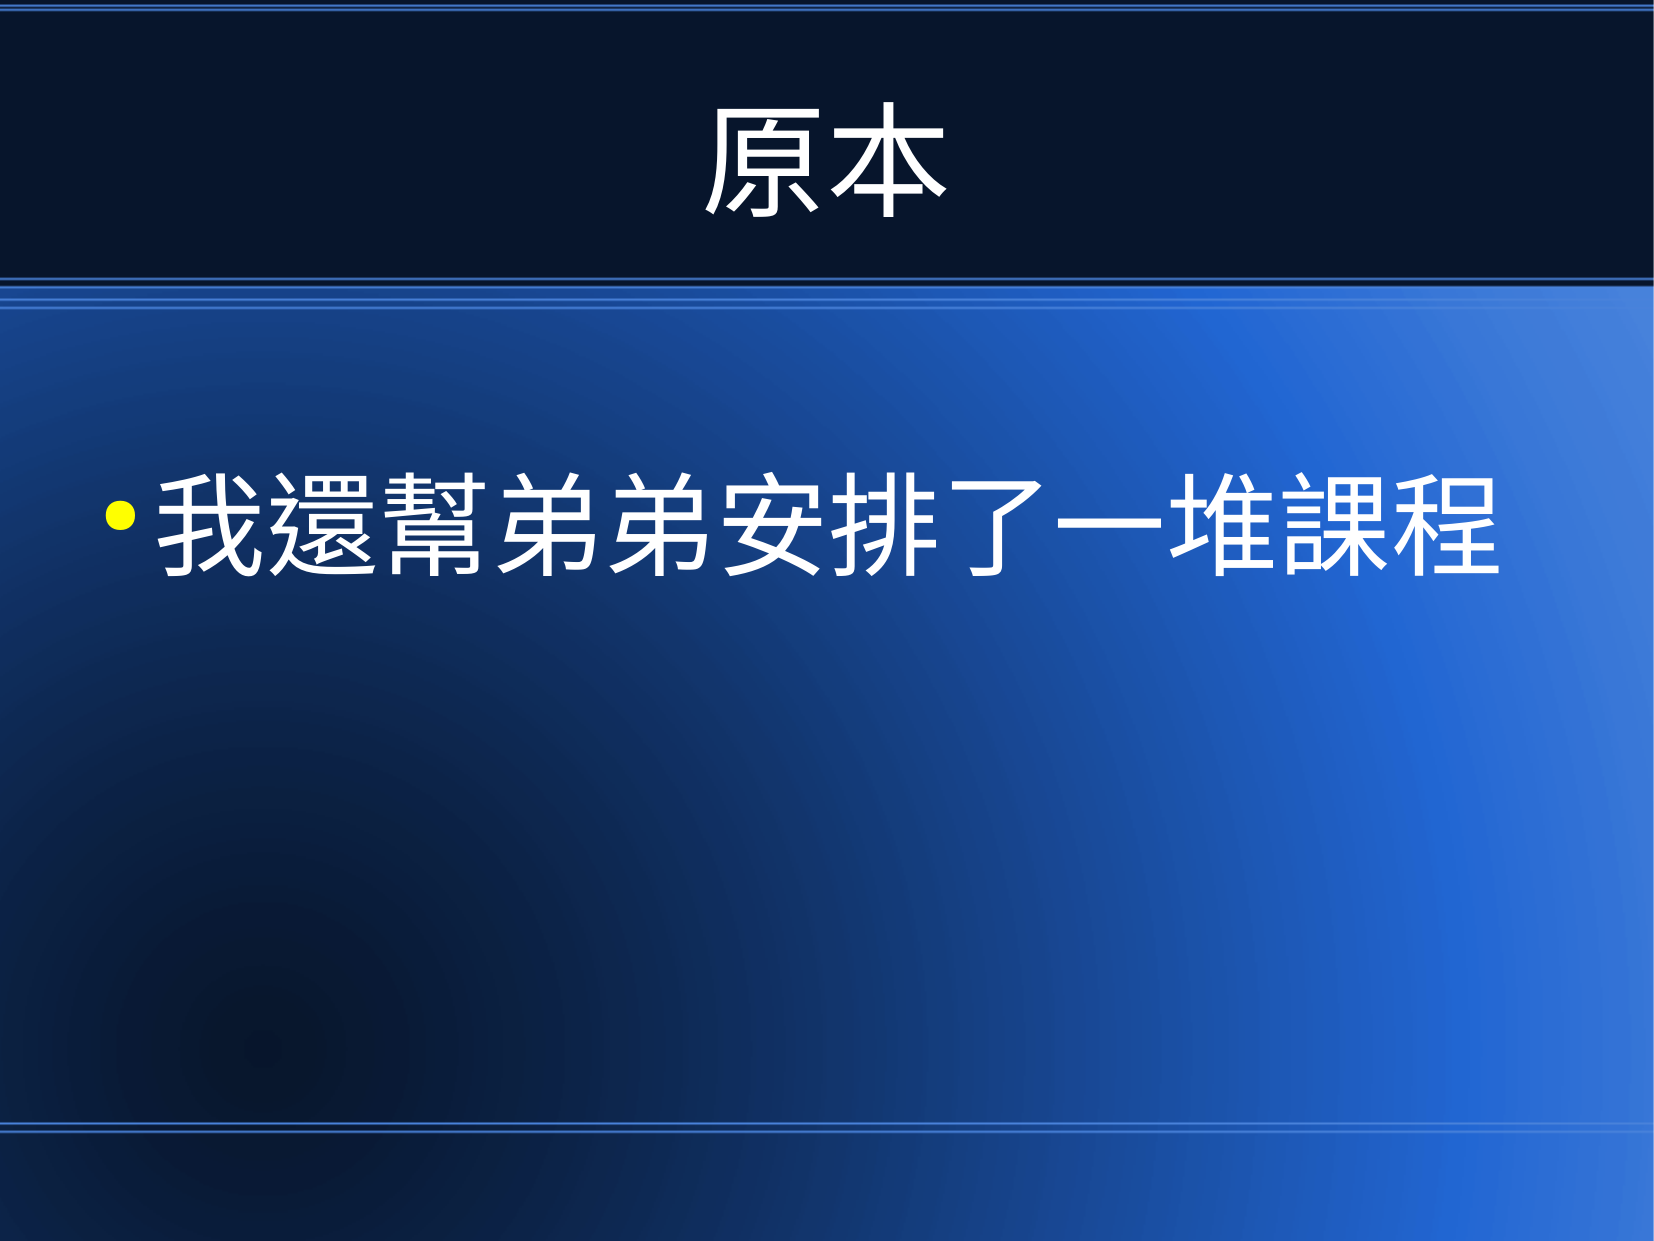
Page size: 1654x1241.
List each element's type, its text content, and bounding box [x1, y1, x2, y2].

list 我還幫弟弟安排了一堆課程 [82, 355, 1571, 1241]
title 原本 [82, 49, 1571, 257]
picture [0, 0, 1654, 1241]
